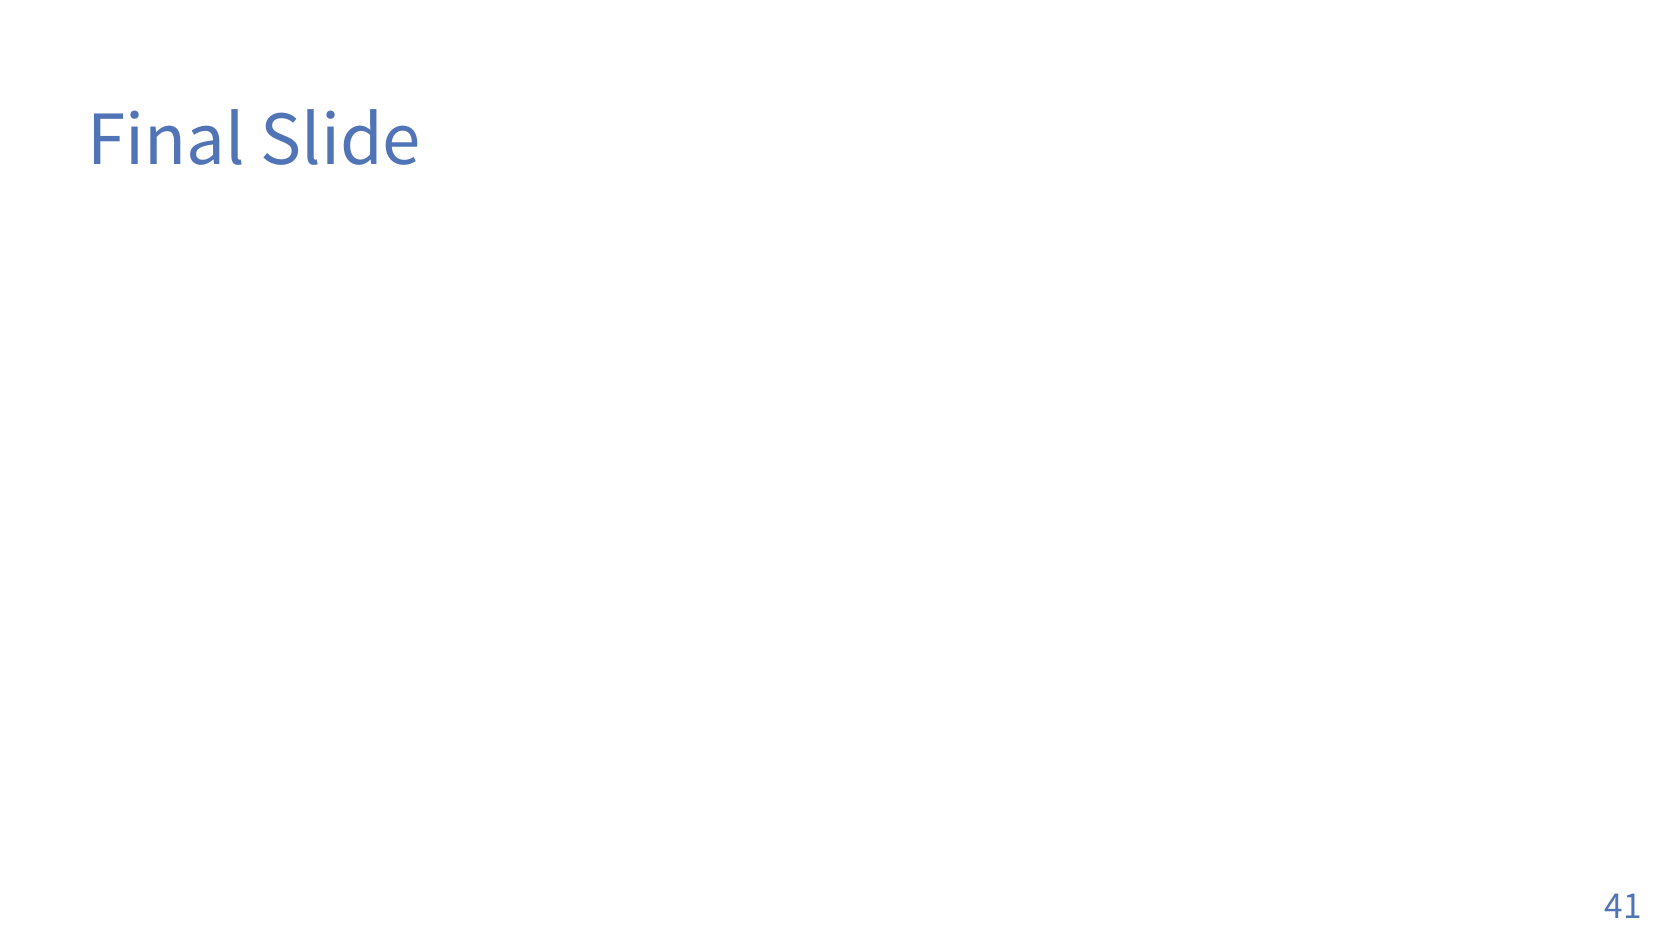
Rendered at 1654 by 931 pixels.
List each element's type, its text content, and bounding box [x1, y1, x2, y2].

title Final Slide [87, 93, 1563, 176]
